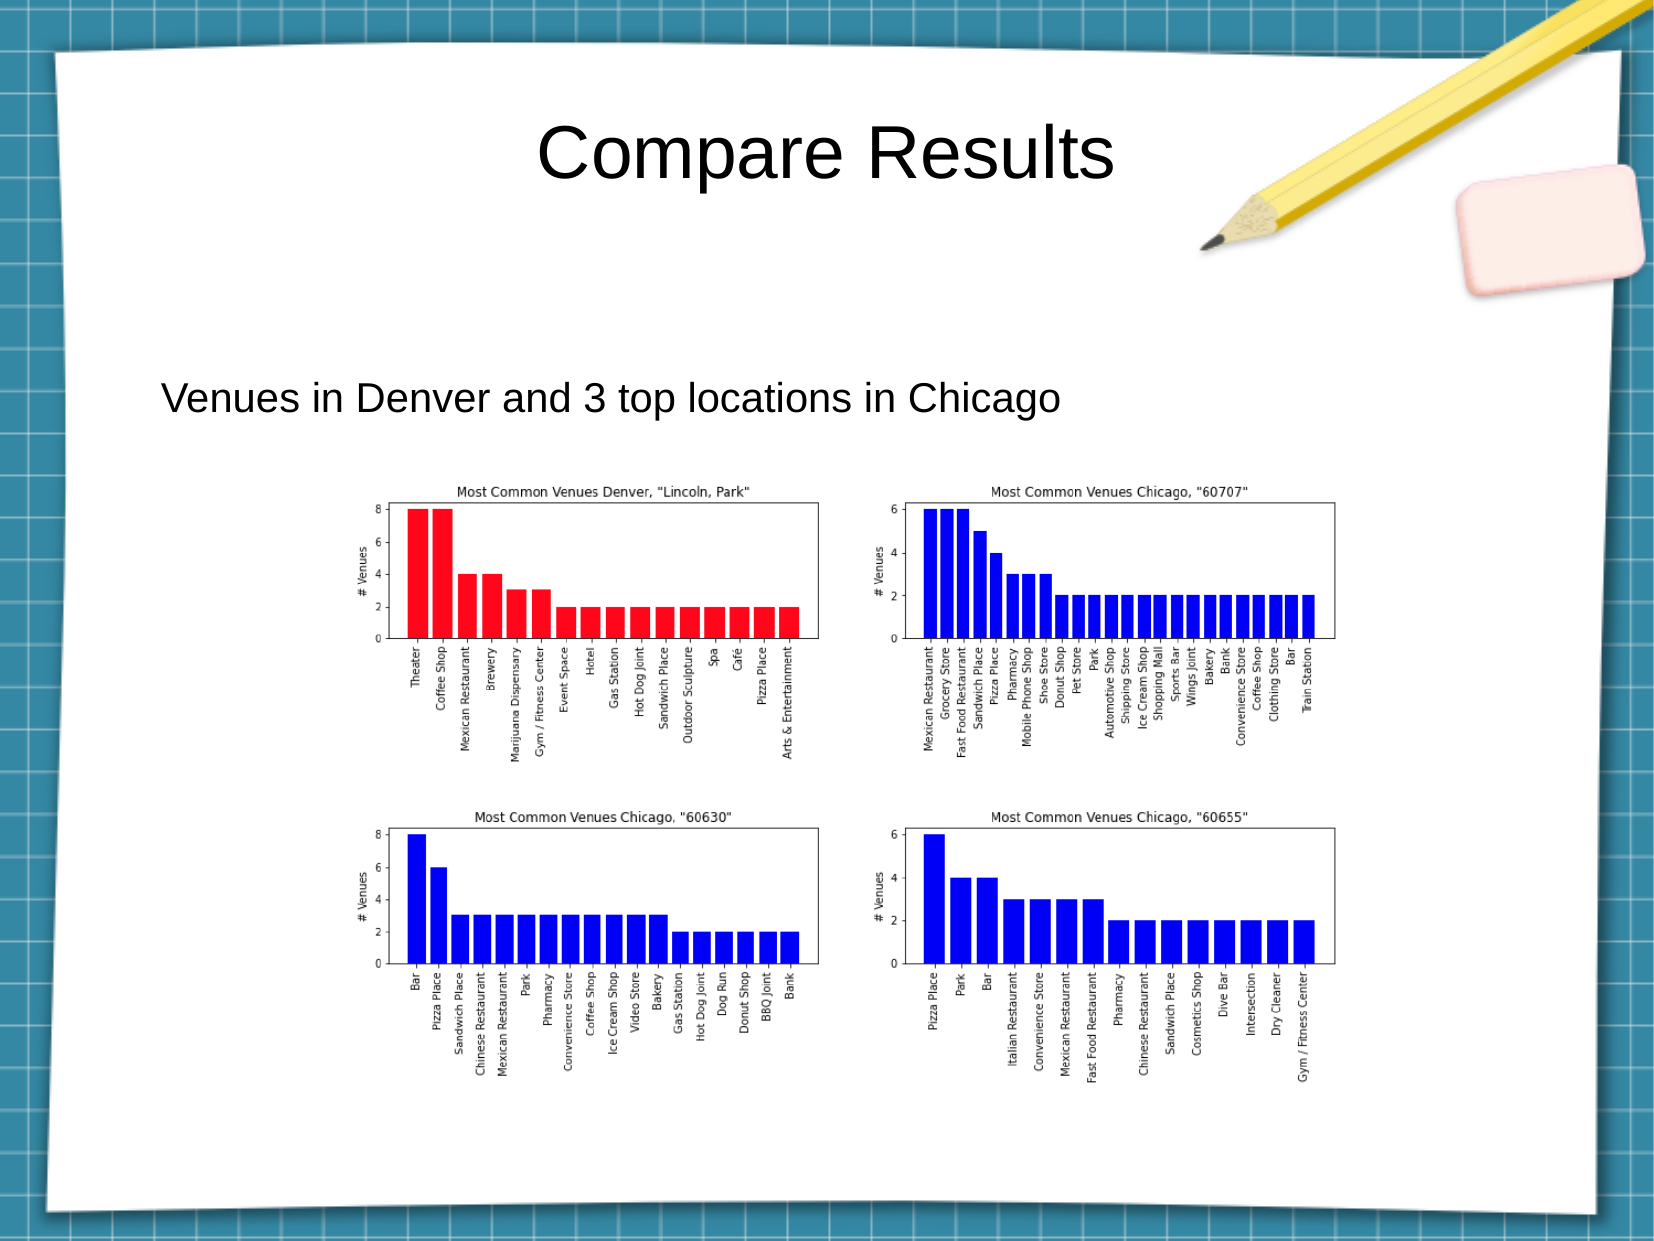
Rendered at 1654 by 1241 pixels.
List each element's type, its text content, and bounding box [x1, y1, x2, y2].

list Venues in Denver and 3 top locations in Chicago [90, 375, 1579, 481]
title Compare Results [82, 49, 1571, 257]
picture [0, 0, 1654, 1241]
